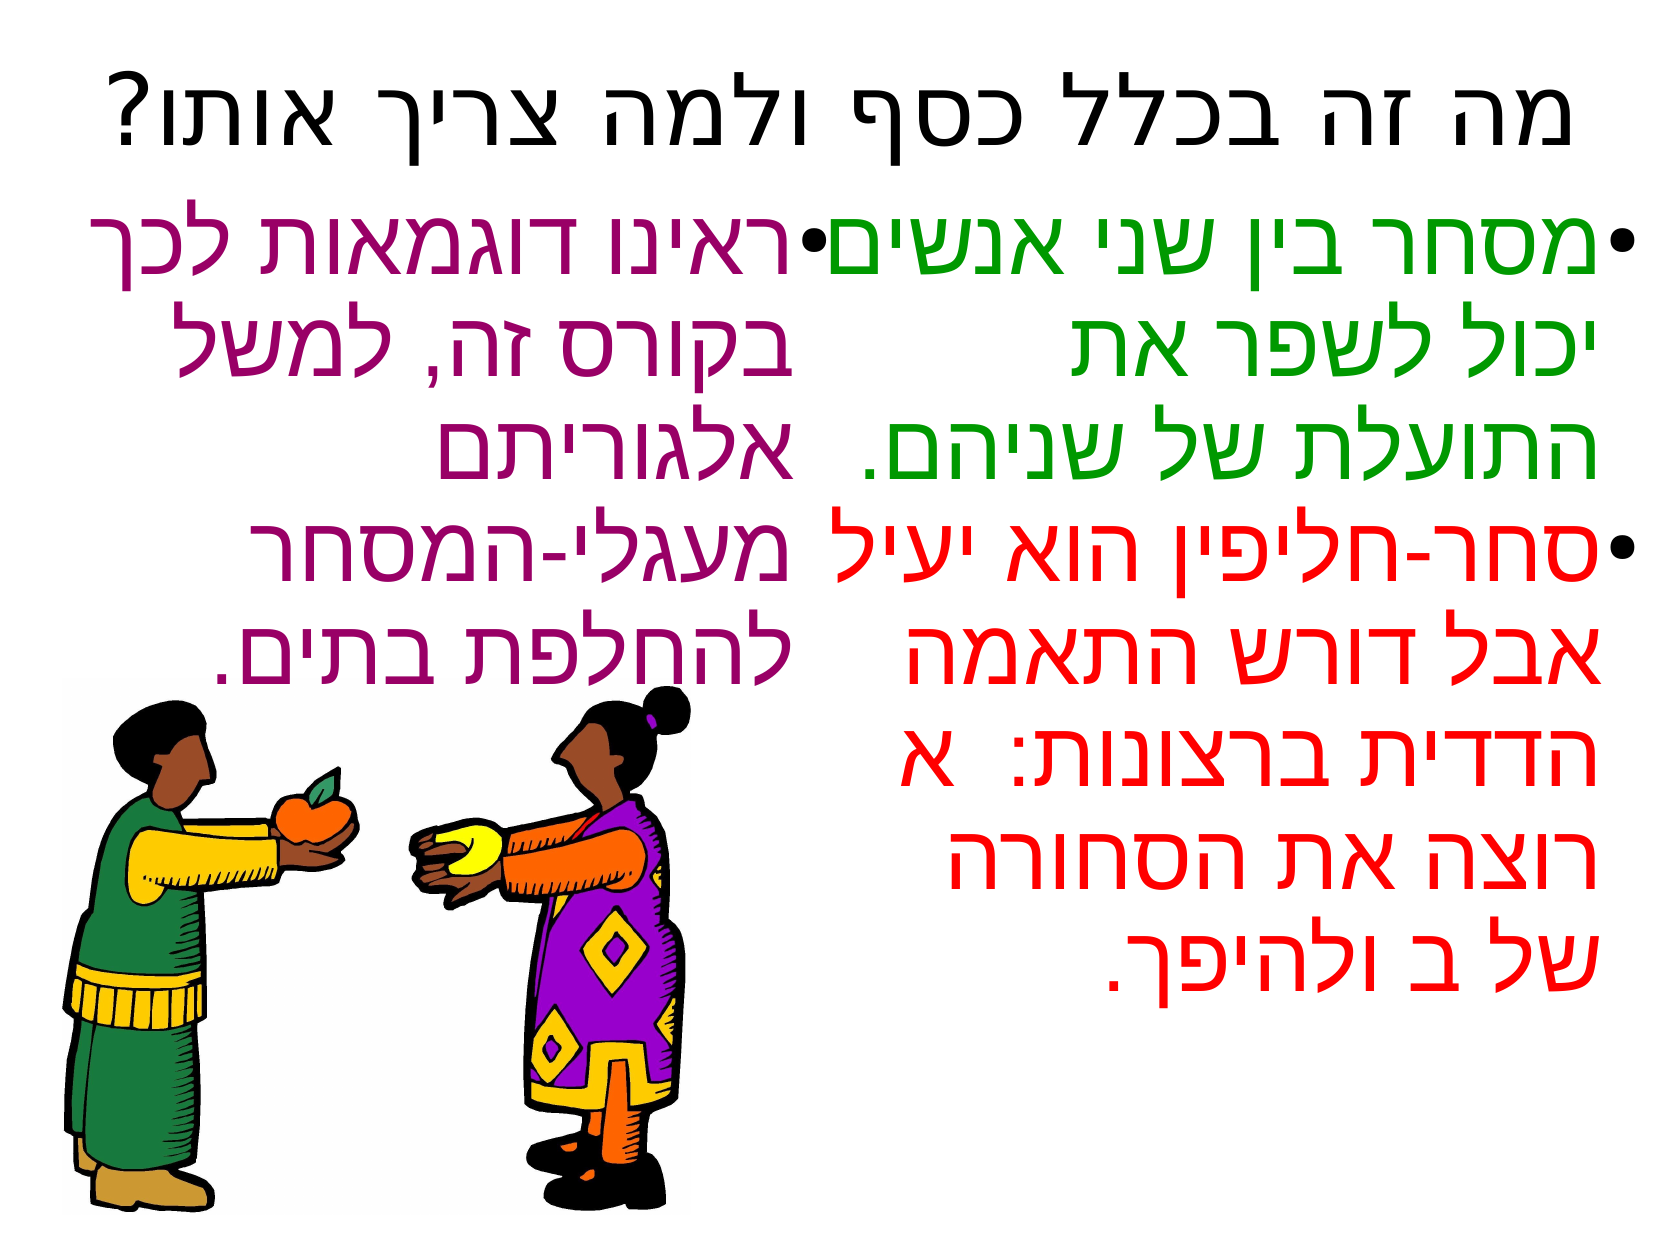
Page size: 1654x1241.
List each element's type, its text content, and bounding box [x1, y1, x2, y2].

text_box ראינו דוגמאות לכך בקורס זה, למשל אלגוריתם מעגלי-המסחר להחלפת בתים. [29, 183, 846, 712]
text_box מה זה בכלל כסף ולמה צריך אותו? [60, 45, 1624, 183]
picture [62, 712, 691, 1216]
text_box מסחר בין שני אנשים יכול לשפר את התועלת של שניהם. סחר-חליפין הוא יעיל אבל דורש התאמה הדדית ברצונות: א רוצה את הסחורה של ב ולהיפך. [795, 183, 1654, 1186]
